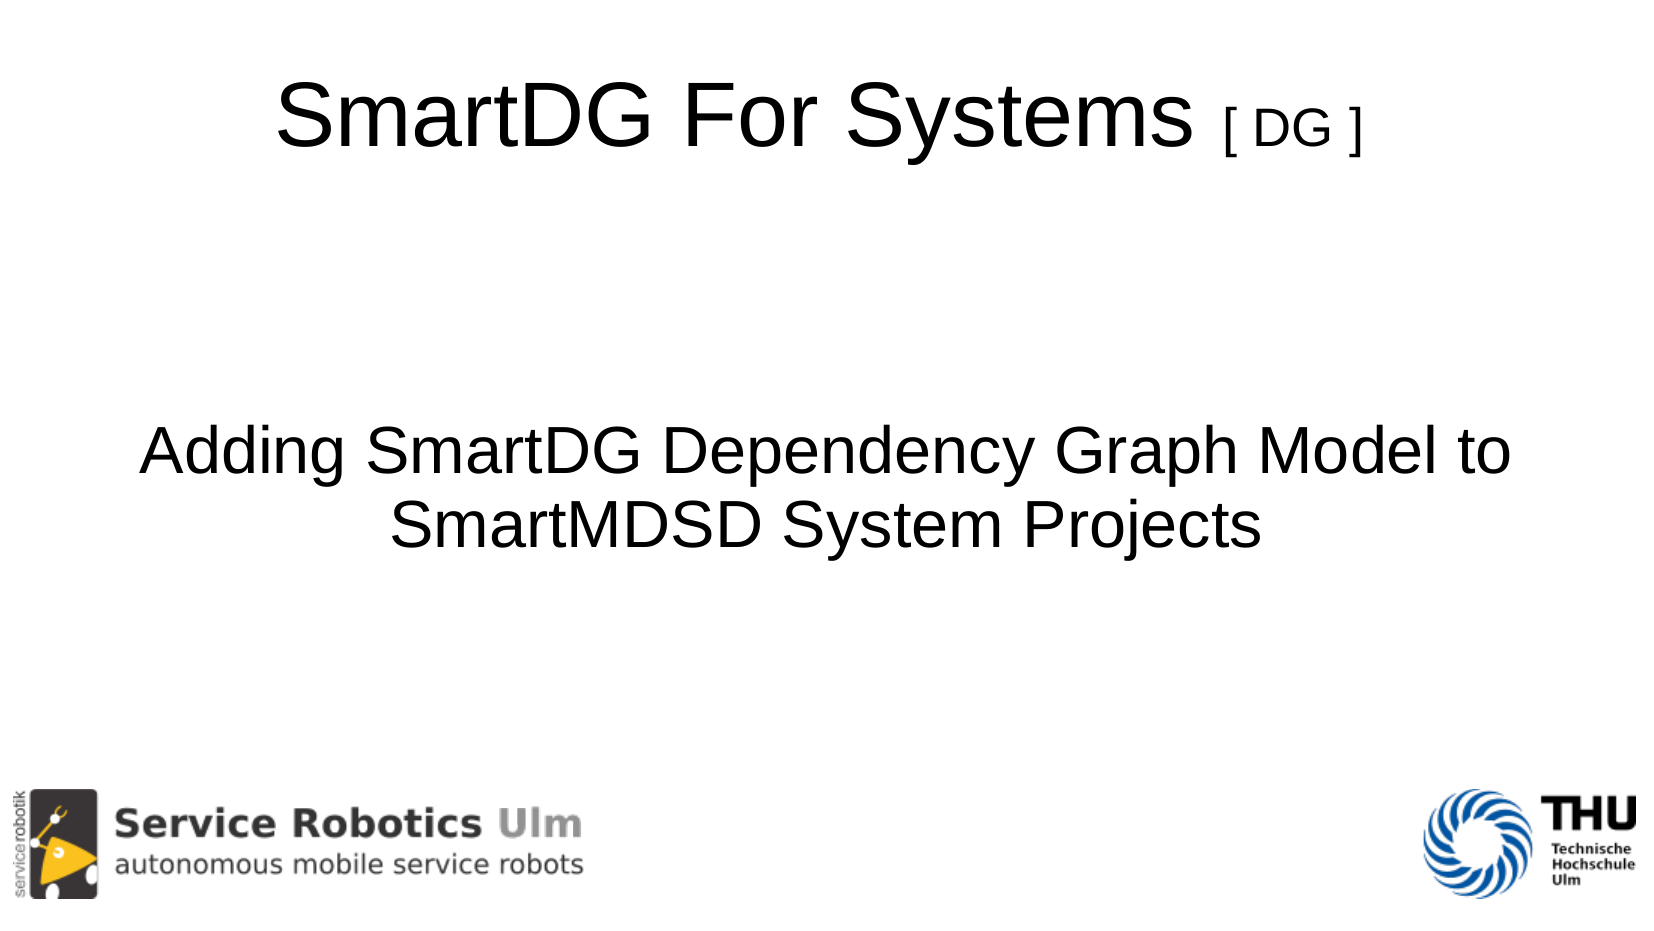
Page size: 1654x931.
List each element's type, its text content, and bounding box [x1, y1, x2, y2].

subtitle Adding SmartDG Dependency Graph Model to SmartMDSD System Projects [82, 217, 1571, 758]
title SmartDG For Systems [ DG ] [82, 37, 1571, 193]
picture [13, 789, 1636, 899]
